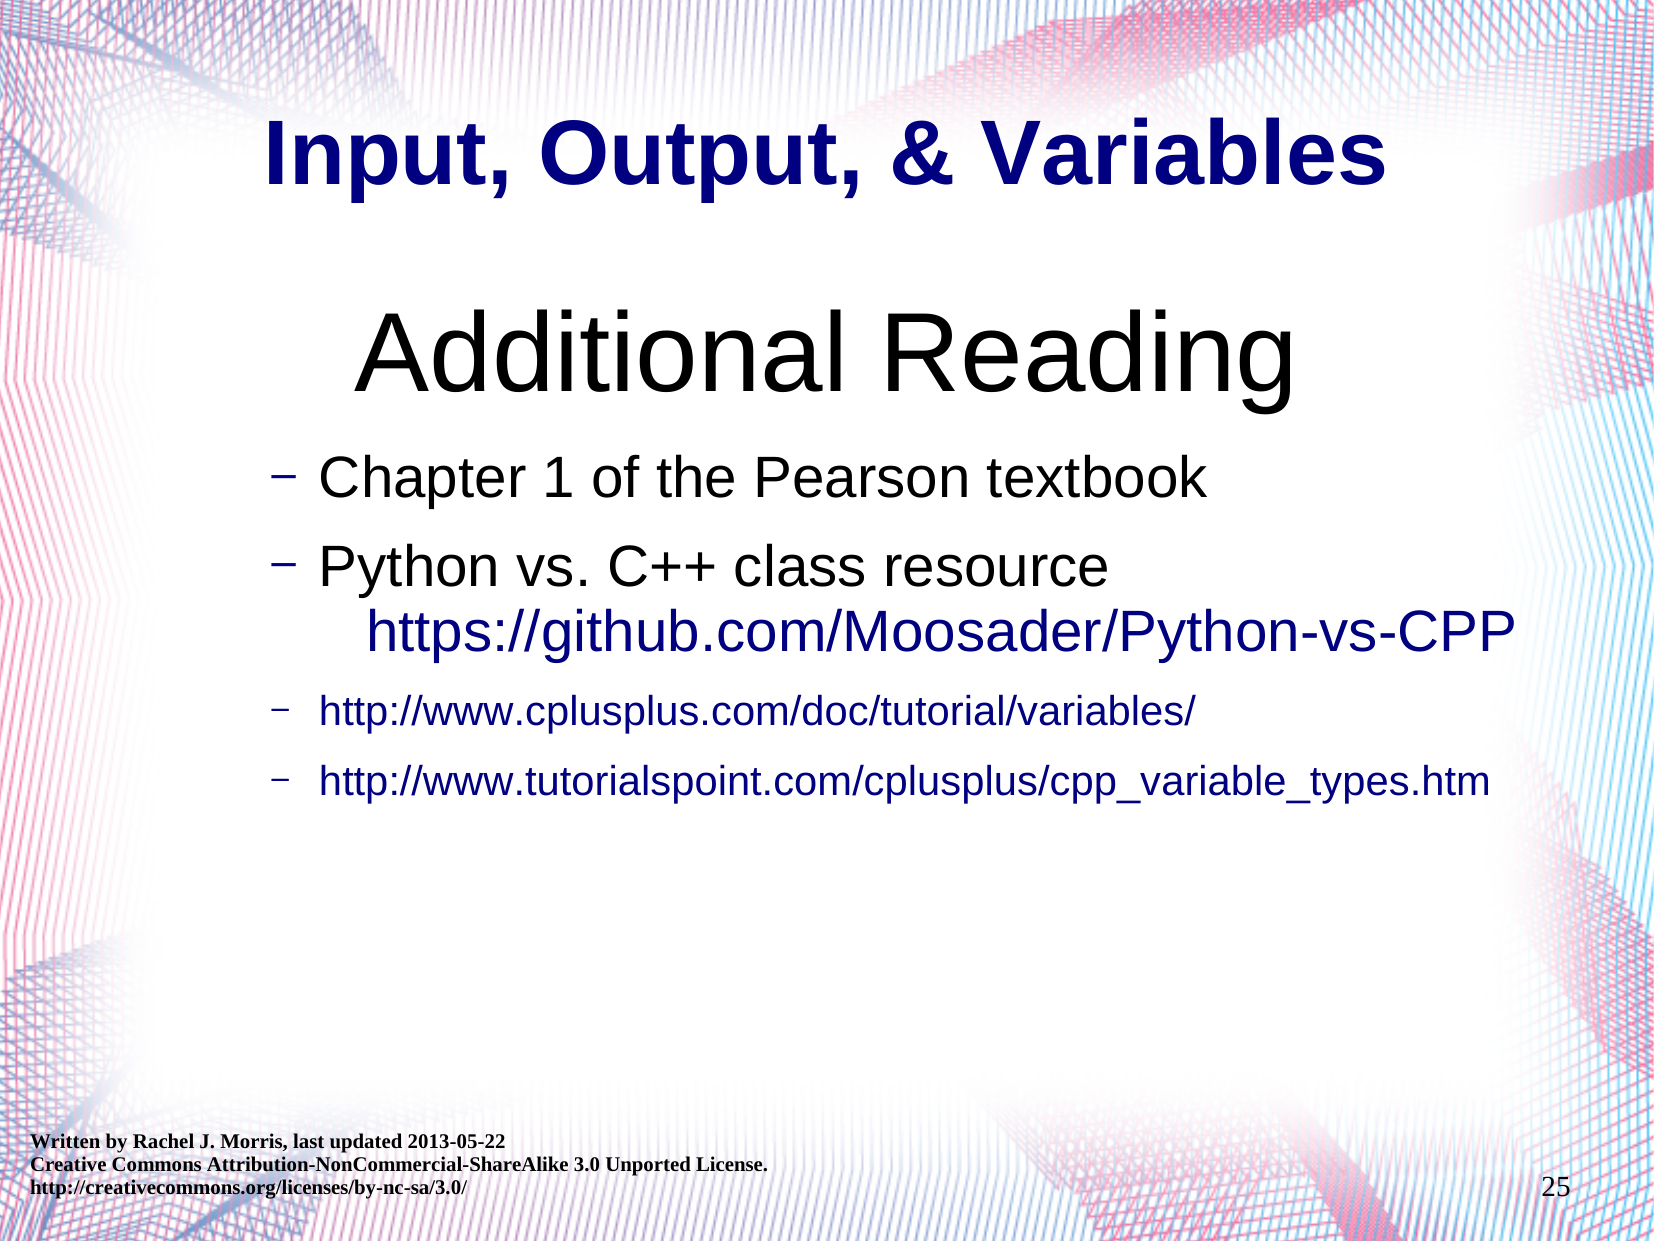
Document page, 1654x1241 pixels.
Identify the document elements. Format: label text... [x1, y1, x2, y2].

title Input, Output, & Variables [82, 49, 1571, 257]
picture [0, 0, 1654, 1241]
list Additional Reading Chapter 1 of the Pearson textbook Python vs. C++ class resource https://github.com/Moosader/Python-vs-CPP http://www.cplusplus.com/doc/tutorial/variables/ http://www.tutorialspoint.com/cplusplus/cpp_variable_types.htm [82, 290, 1571, 1010]
